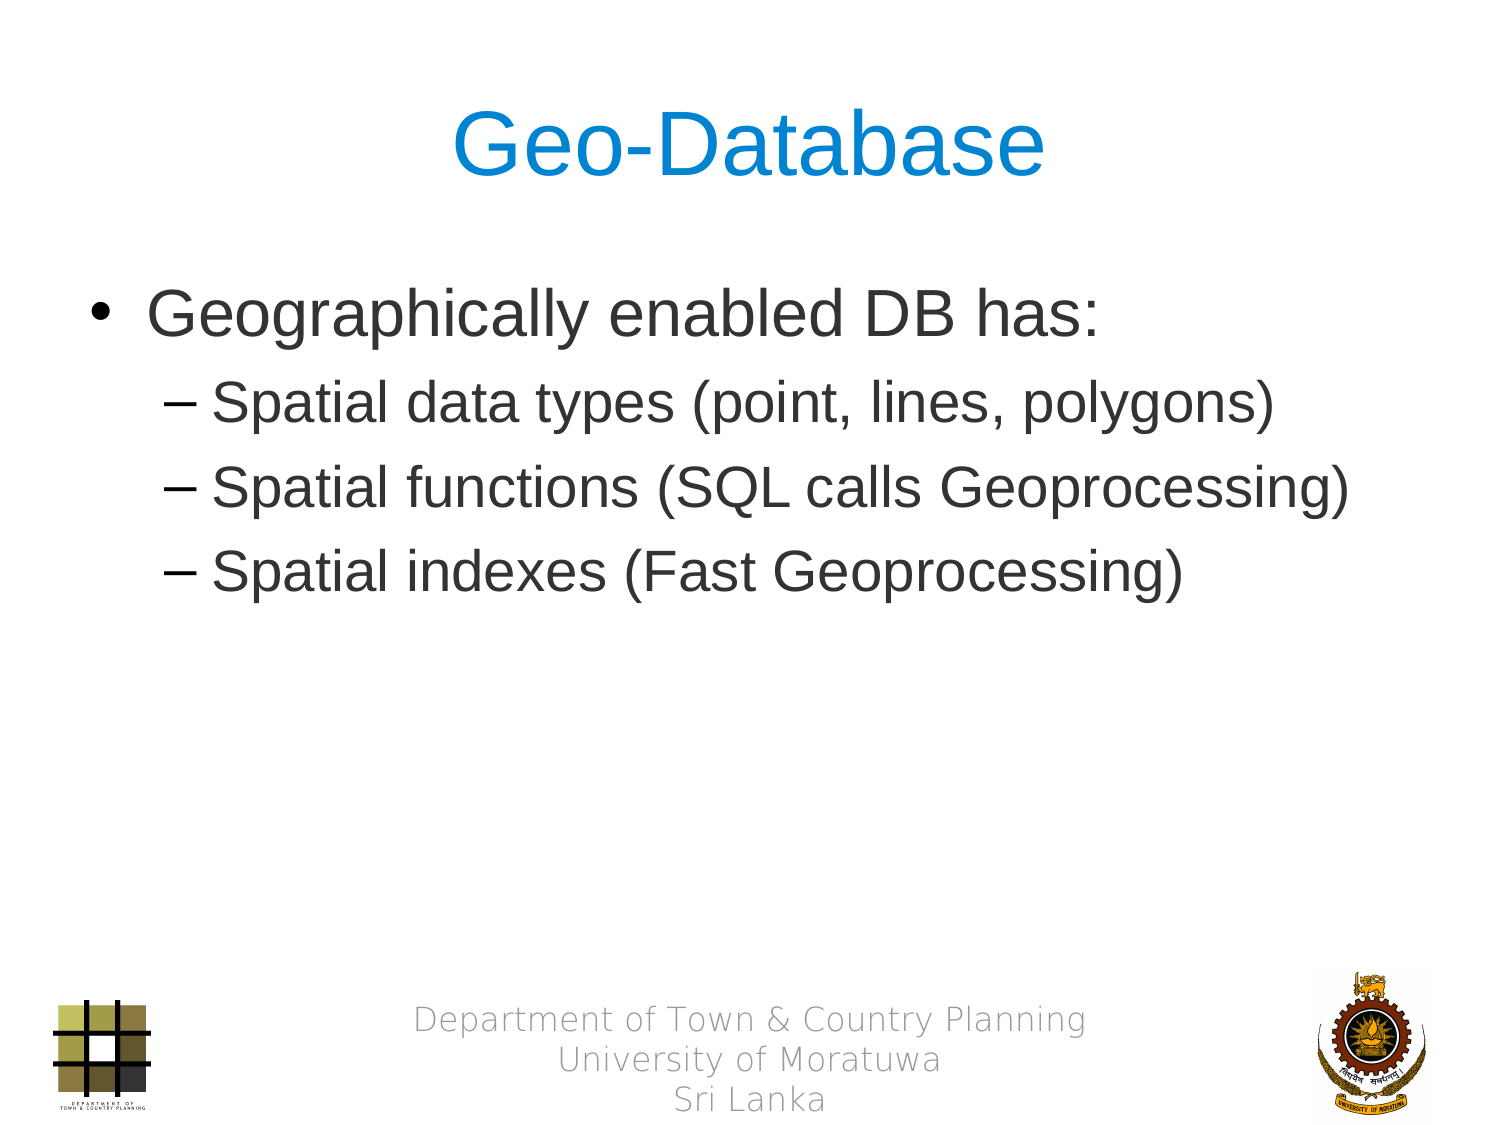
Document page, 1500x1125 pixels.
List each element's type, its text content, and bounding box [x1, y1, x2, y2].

title Geo-Database [75, 45, 1426, 233]
list Geographically enabled DB has: Spatial data types (point, lines, polygons) Spatial functions (SQL calls Geoprocessing) Spatial indexes (Fast Geoprocessing) [75, 262, 1426, 915]
picture [53, 1000, 151, 1110]
picture [1312, 966, 1435, 1125]
